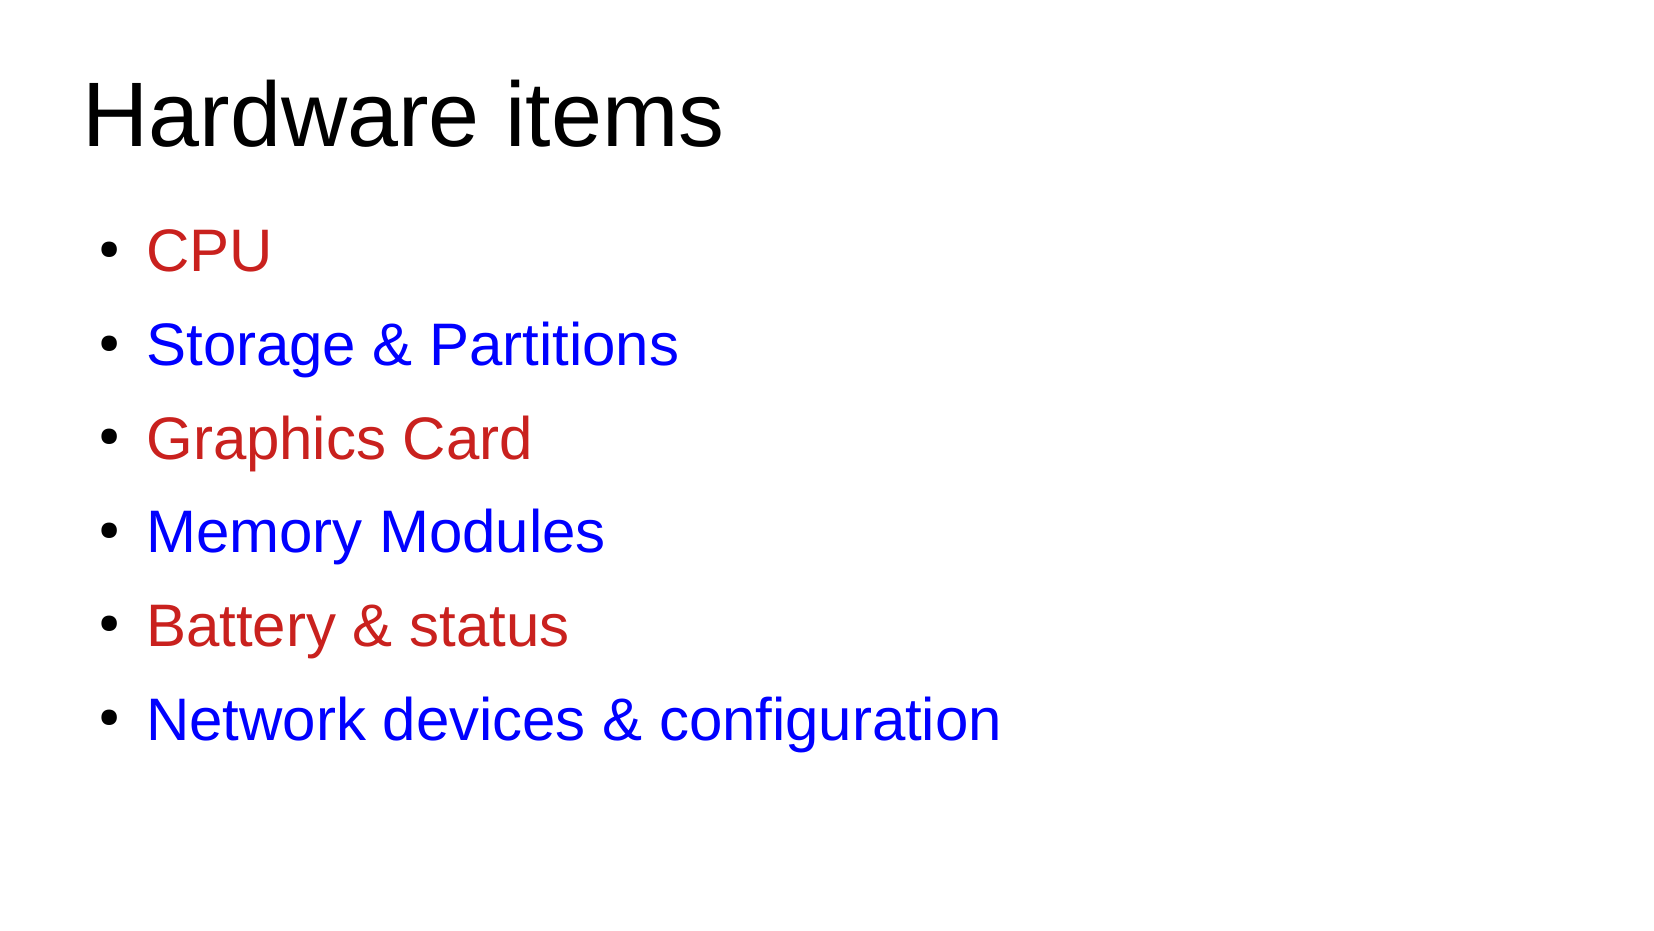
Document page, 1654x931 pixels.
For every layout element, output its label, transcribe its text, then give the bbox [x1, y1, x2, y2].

title Hardware items [82, 37, 1571, 193]
list CPU Storage & Partitions Graphics Card Memory Modules Battery & status Network devices & configuration [82, 217, 1571, 758]
